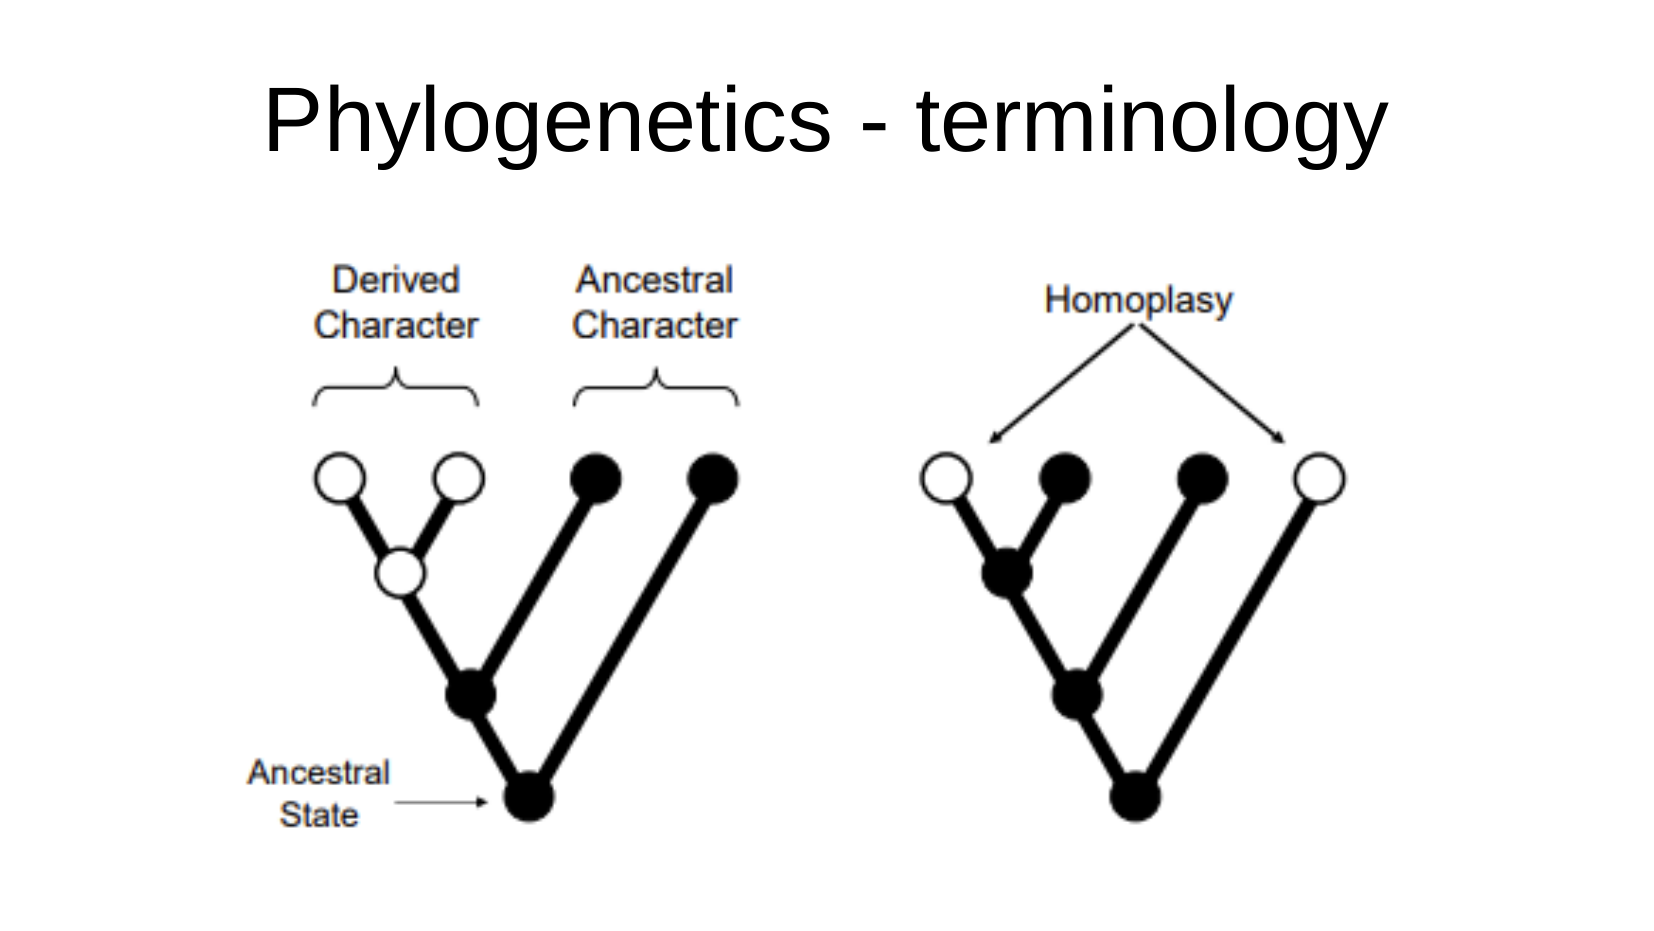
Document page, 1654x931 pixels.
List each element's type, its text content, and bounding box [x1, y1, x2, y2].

picture [202, 248, 1451, 893]
title Phylogenetics - terminology [82, 37, 1571, 193]
